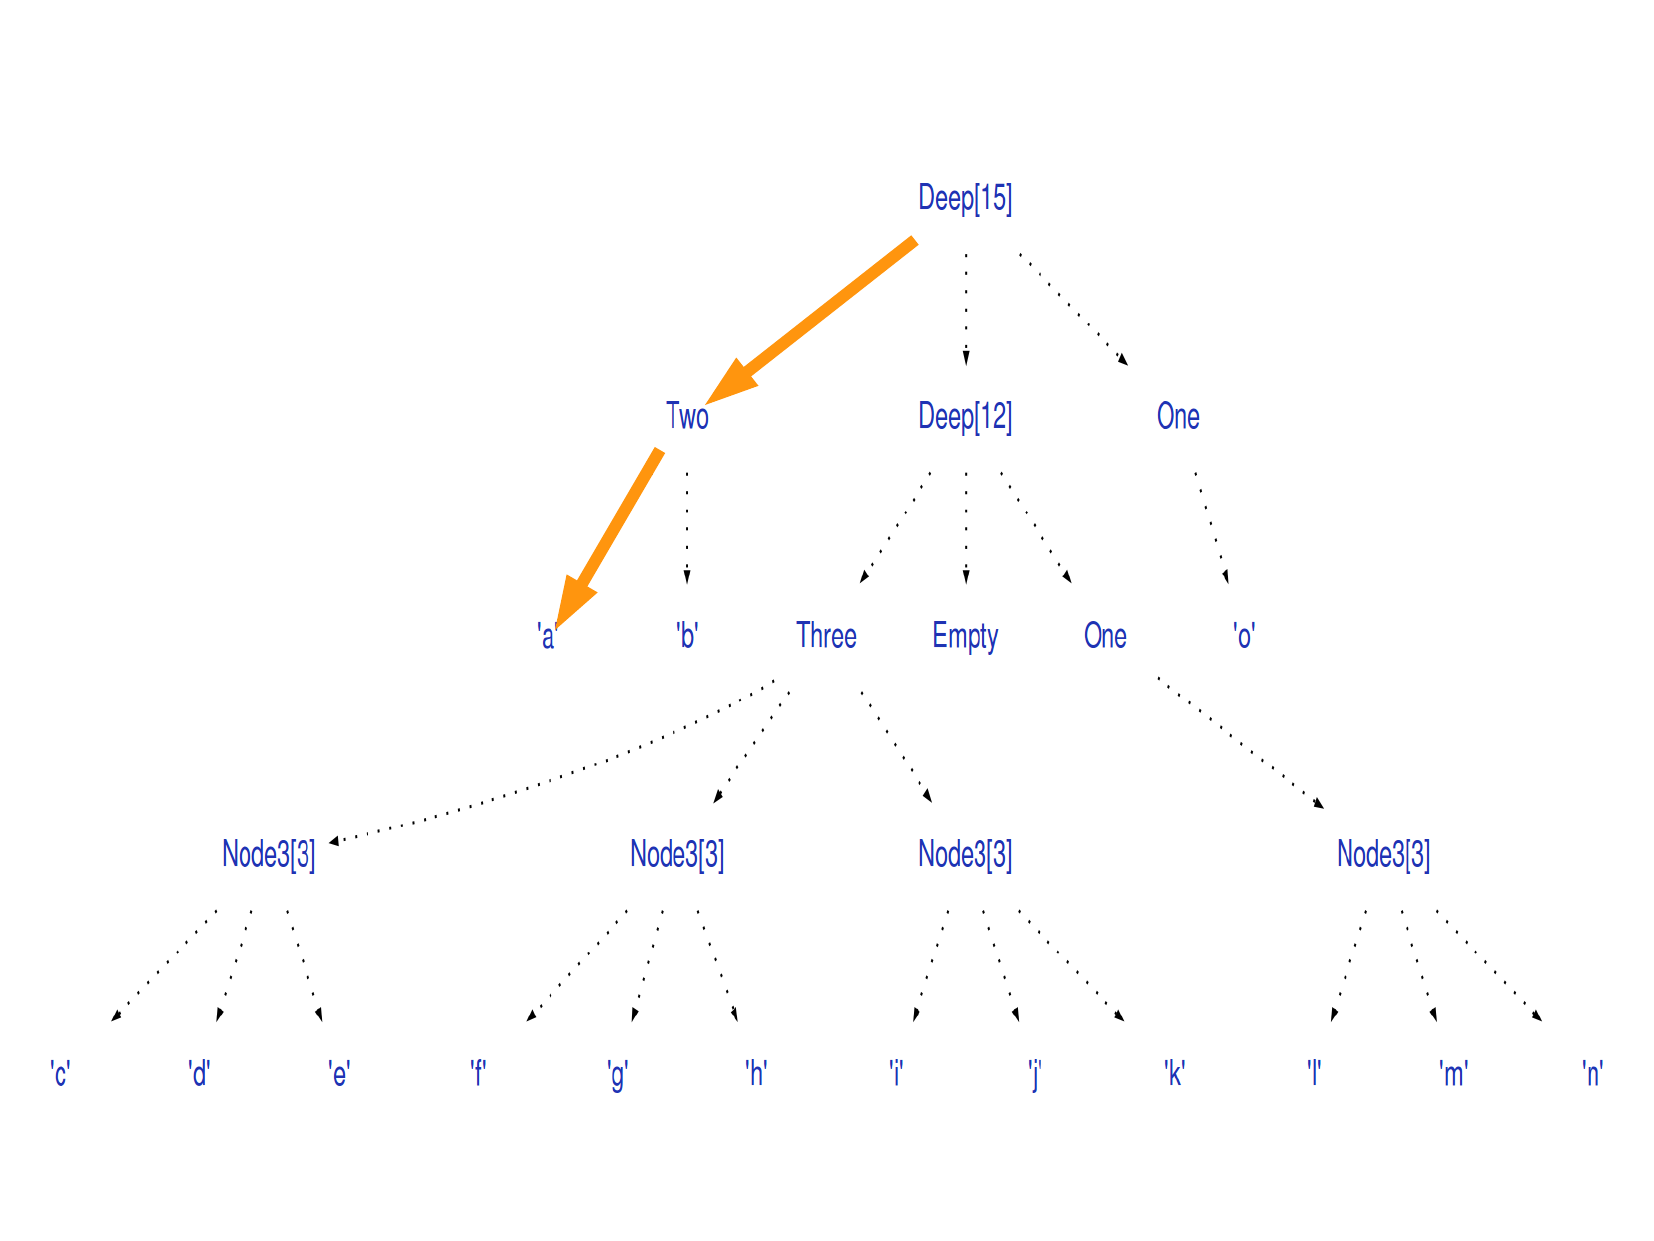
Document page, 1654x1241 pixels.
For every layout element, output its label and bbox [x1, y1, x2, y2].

picture [0, 135, 1653, 1141]
